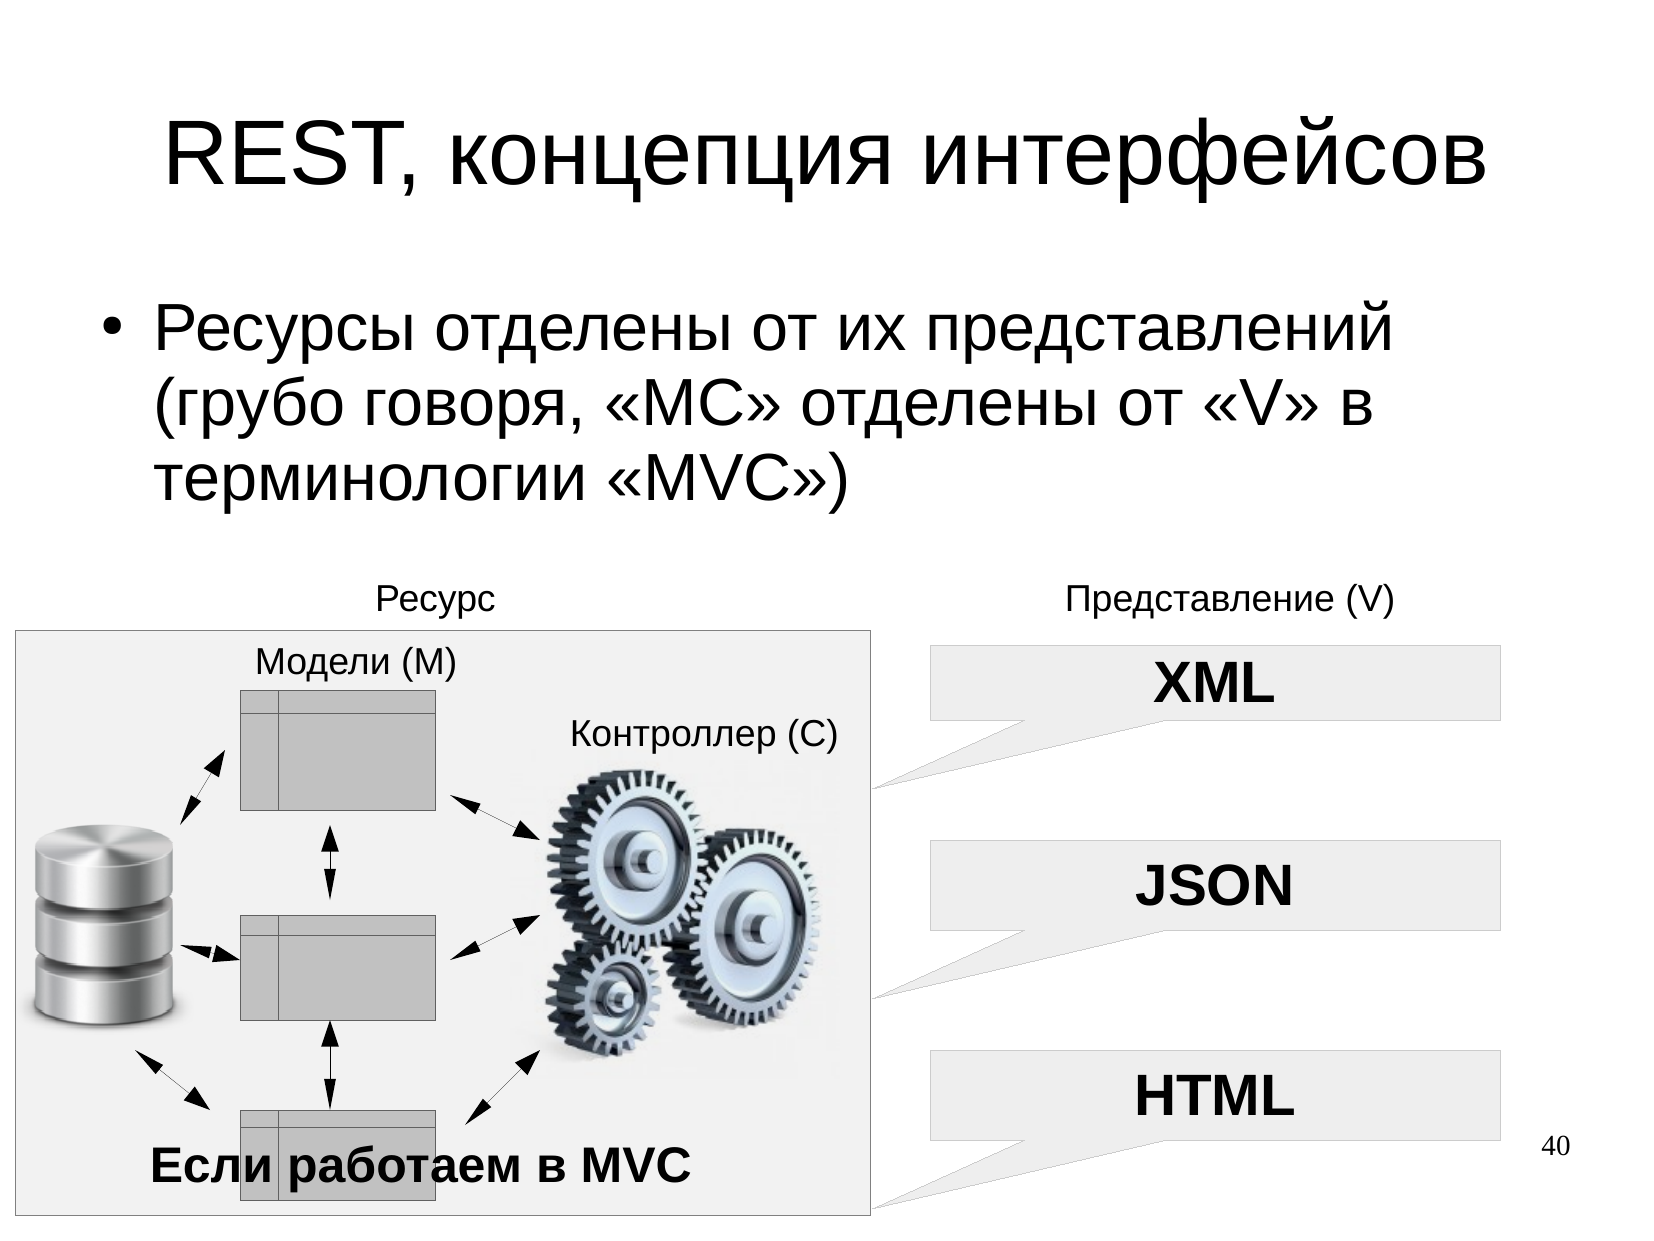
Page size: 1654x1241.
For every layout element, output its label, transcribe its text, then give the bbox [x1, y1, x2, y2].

text_box XML [872, 645, 1501, 789]
text_box Представление (V) [1050, 570, 1411, 627]
title REST, концепция интерфейсов [82, 49, 1571, 257]
list Ресурсы отделены от их представлений (грубо говоря, «MC» отделены от «V» в терминологии «MVC») [82, 290, 1571, 556]
picture [13, 824, 194, 1036]
text_box Ресурс [360, 570, 511, 627]
text_box [15, 630, 871, 1216]
text_box HTML [872, 1050, 1501, 1209]
text_box JSON [872, 840, 1501, 999]
text_box Если работаем в MVC [135, 1129, 706, 1201]
